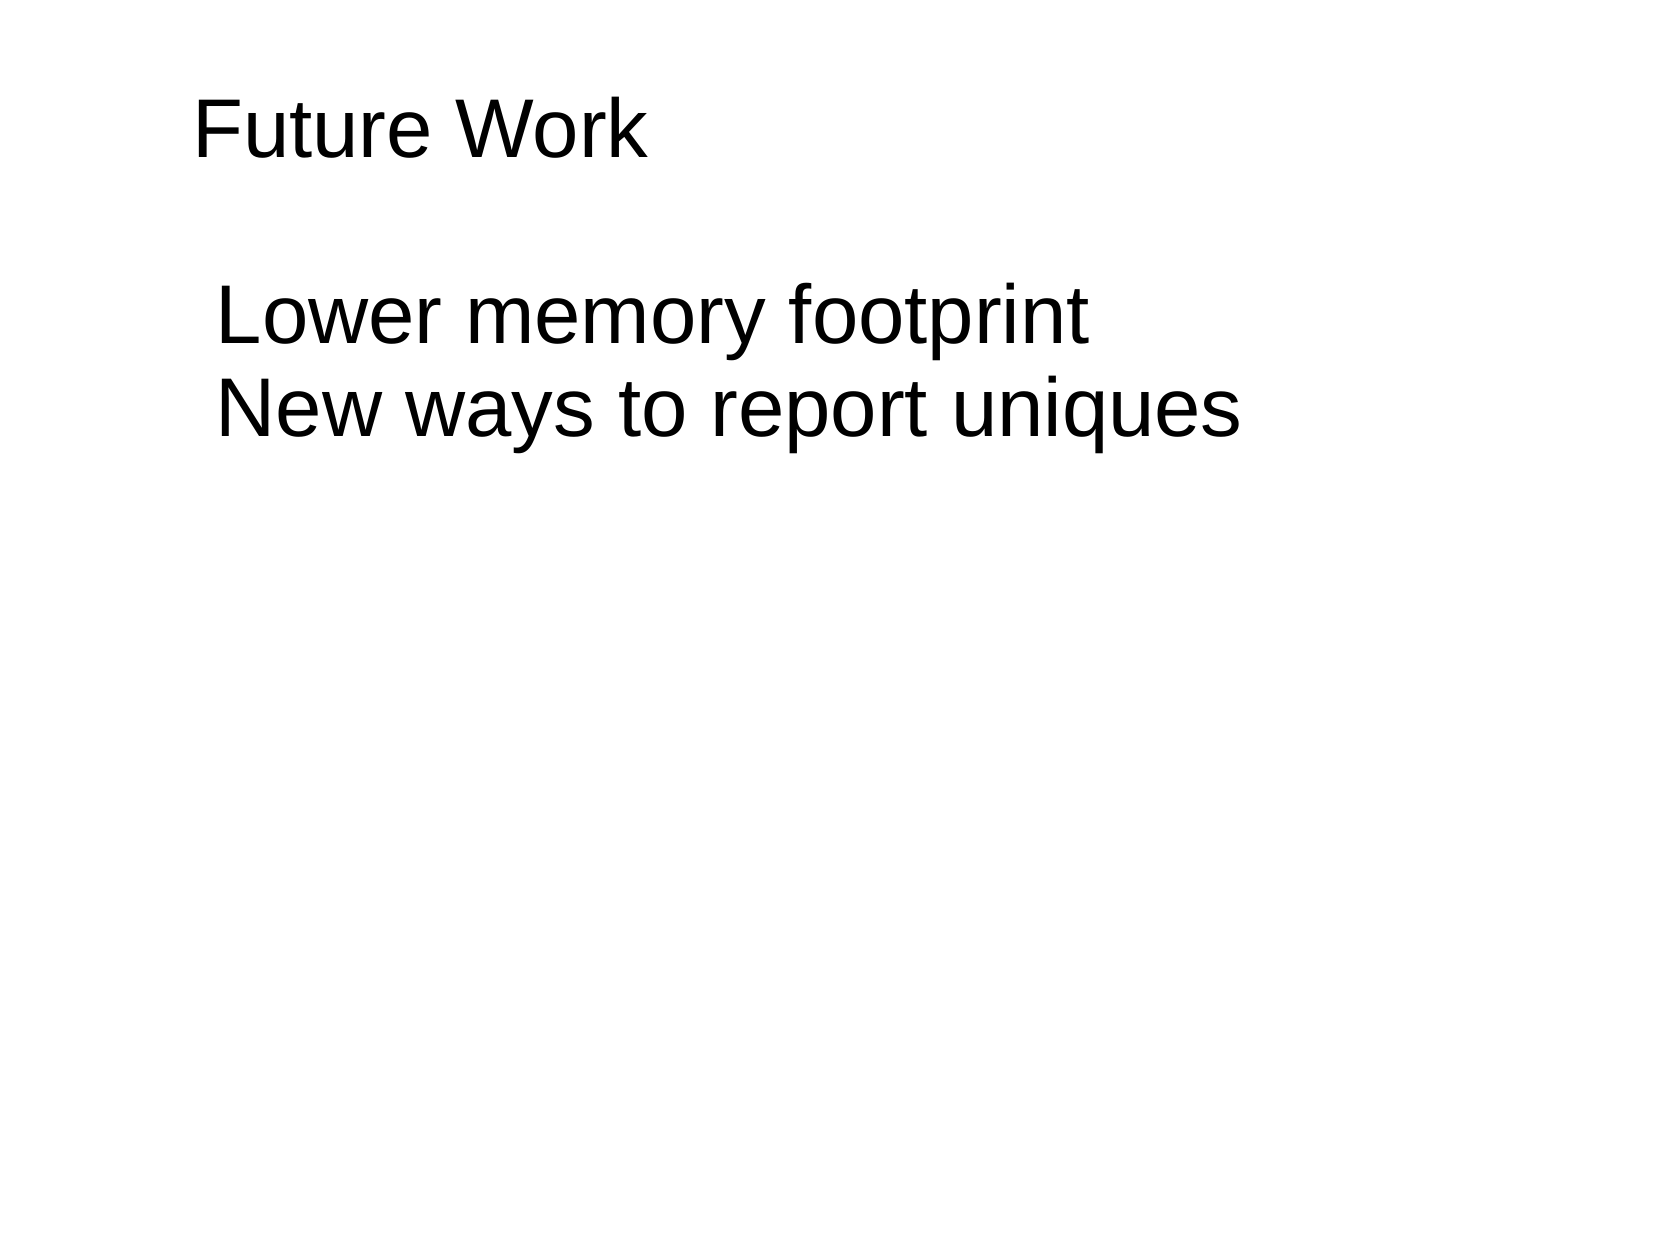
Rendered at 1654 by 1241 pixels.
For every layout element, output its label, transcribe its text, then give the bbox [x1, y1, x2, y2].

text_box Future Work Lower memory footprint New ways to report uniques [177, 75, 1288, 462]
